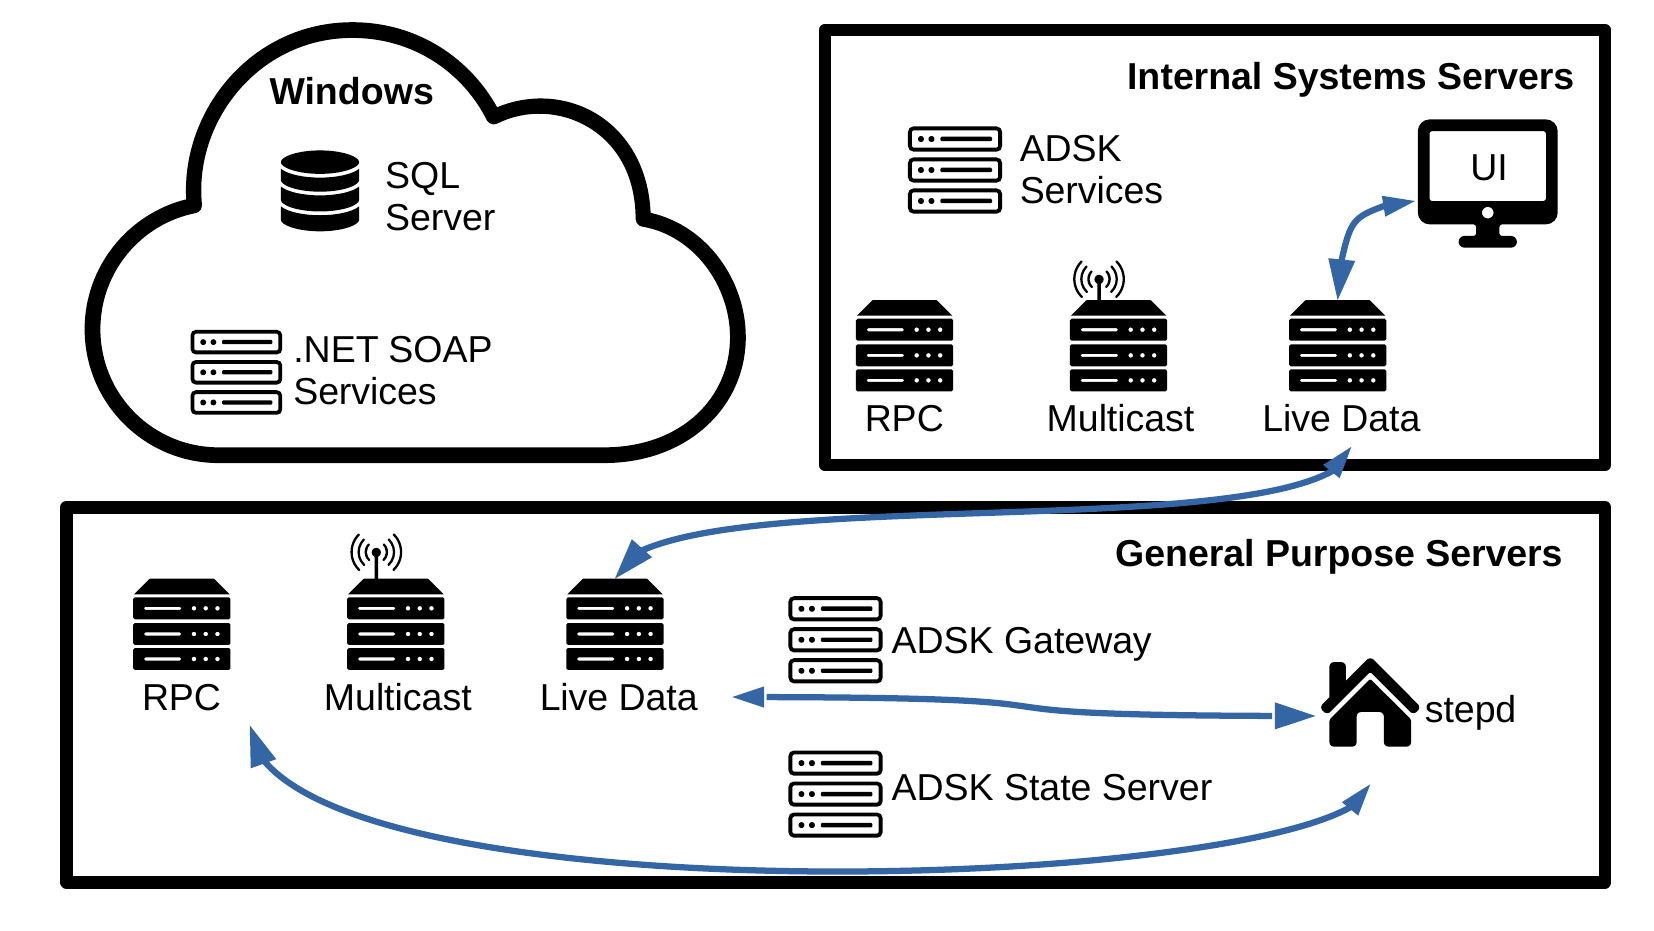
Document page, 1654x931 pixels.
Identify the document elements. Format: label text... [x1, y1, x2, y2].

picture [1289, 300, 1387, 390]
text_box Live Data [1247, 390, 1456, 447]
text_box Multicast [309, 668, 520, 726]
text_box ADSK Gateway [876, 612, 1252, 670]
text_box Windows [254, 62, 463, 120]
text_box UI [1455, 138, 1550, 196]
text_box Live Data [525, 668, 733, 726]
picture [855, 300, 954, 390]
text_box ADSK Services [1005, 120, 1336, 219]
text_box RPC [127, 668, 309, 726]
picture [73, 514, 886, 868]
text_box stepd [1410, 680, 1561, 738]
text_box Multicast [1031, 390, 1242, 447]
text_box .NET SOAP Services [278, 320, 564, 420]
picture [905, 120, 1006, 245]
text_box ADSK State Server [876, 759, 1252, 816]
text_box RPC [850, 390, 1031, 447]
text_box SQL Server [370, 147, 536, 247]
picture [1414, 110, 1561, 292]
picture [17, 0, 813, 838]
text_box General Purpose Servers [1100, 525, 1626, 582]
picture [1315, 647, 1426, 785]
picture [1069, 257, 1168, 390]
text_box Internal Systems Servers [1112, 48, 1638, 106]
